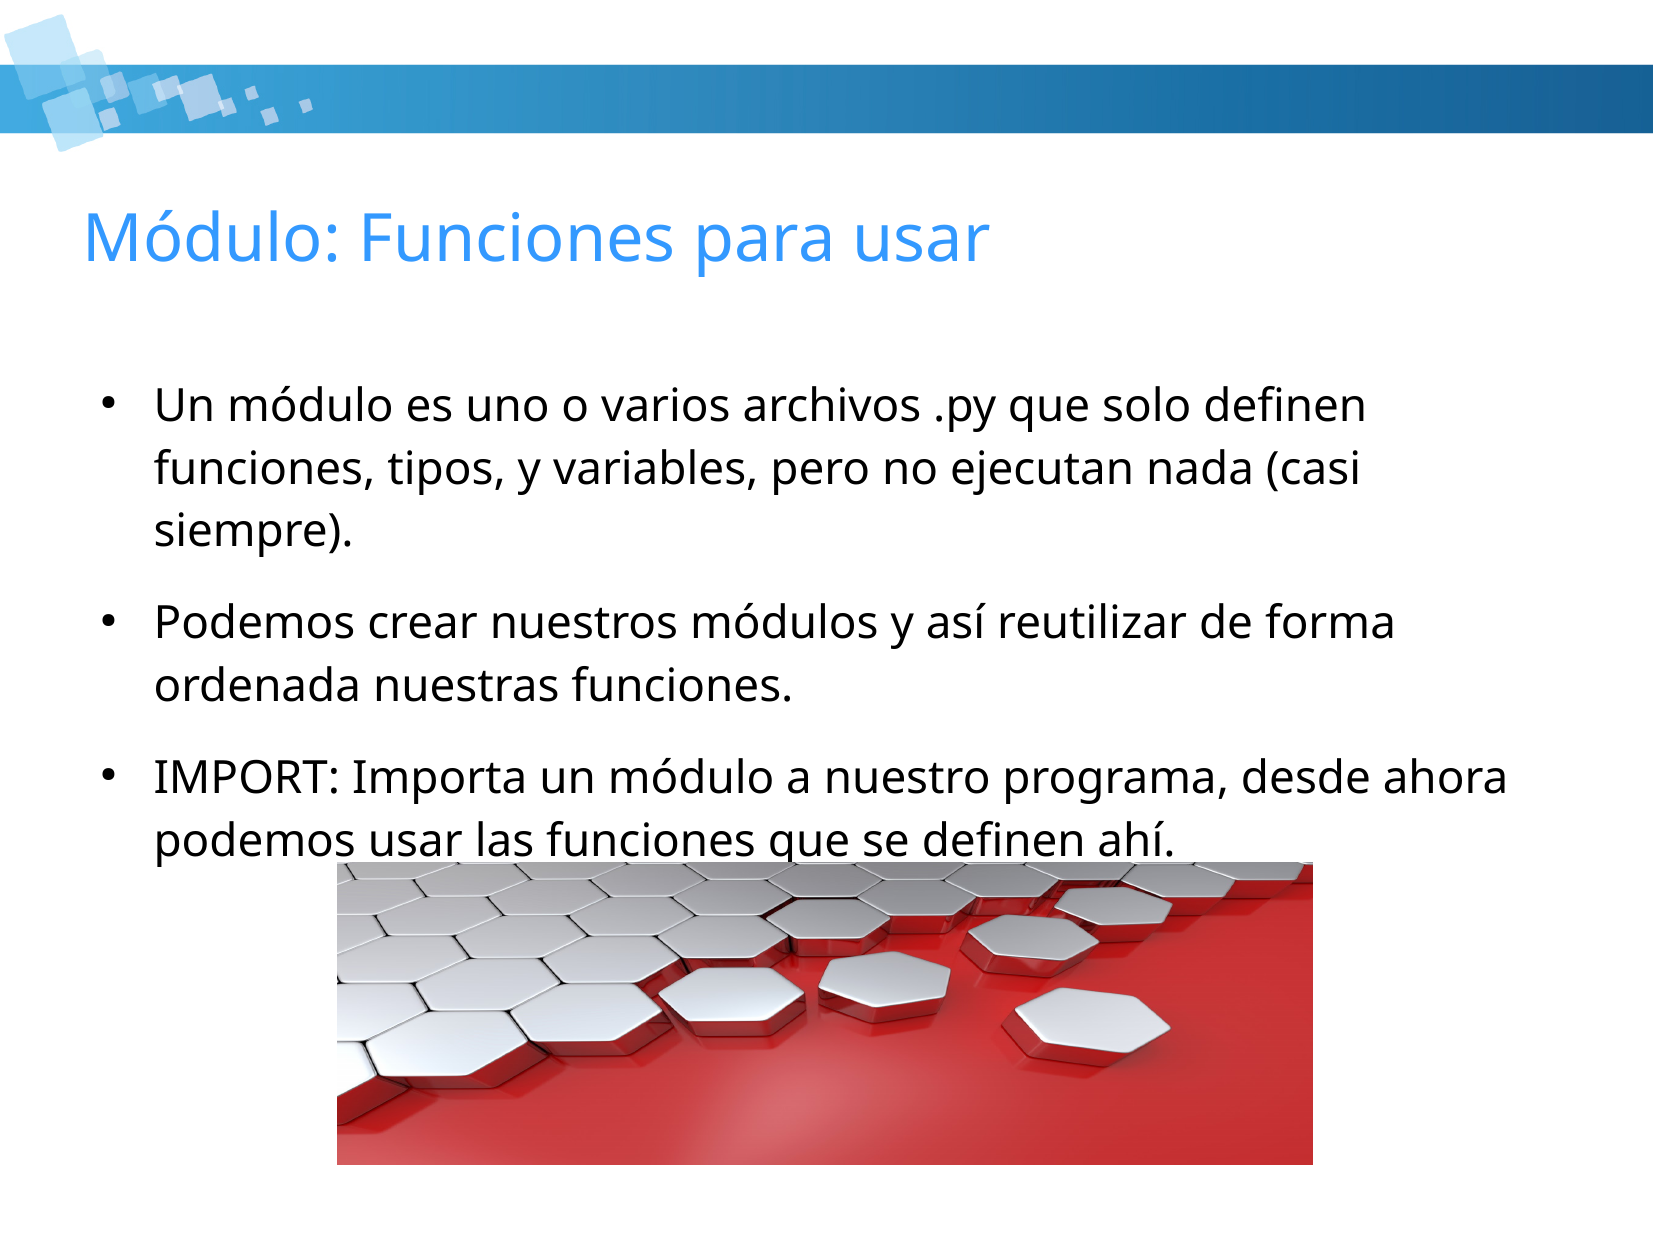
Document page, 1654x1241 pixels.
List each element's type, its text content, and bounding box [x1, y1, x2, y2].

list Un módulo es uno o varios archivos .py que solo definen funciones, tipos, y variables, pero no ejecutan nada (casi siempre). Podemos crear nuestros módulos y así reutilizar de forma ordenada nuestras funciones. IMPORT: Importa un módulo a nuestro programa, desde ahora podemos usar las funciones que se definen ahí. [82, 372, 1571, 1093]
picture [0, 0, 1653, 1238]
title Módulo: Funciones para usar [82, 132, 1571, 340]
